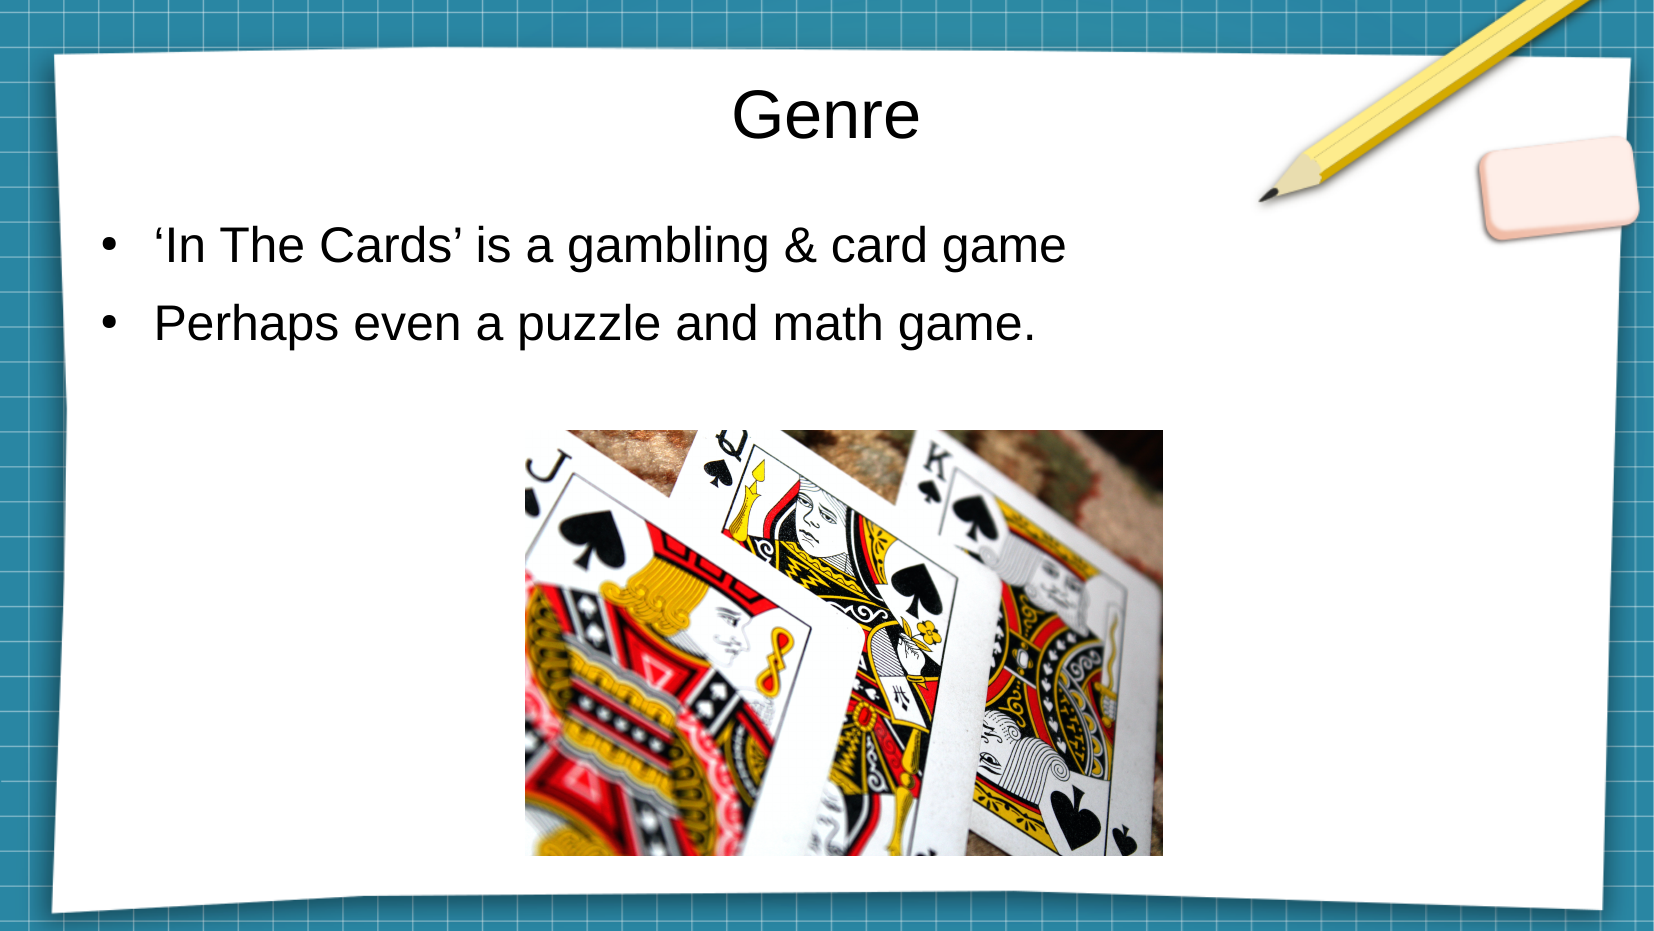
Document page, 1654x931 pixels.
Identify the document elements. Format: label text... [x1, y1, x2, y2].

title Genre [82, 37, 1571, 193]
list ‘In The Cards’ is a gambling & card game Perhaps even a puzzle and math game. [82, 217, 1571, 376]
picture [0, 0, 1654, 931]
